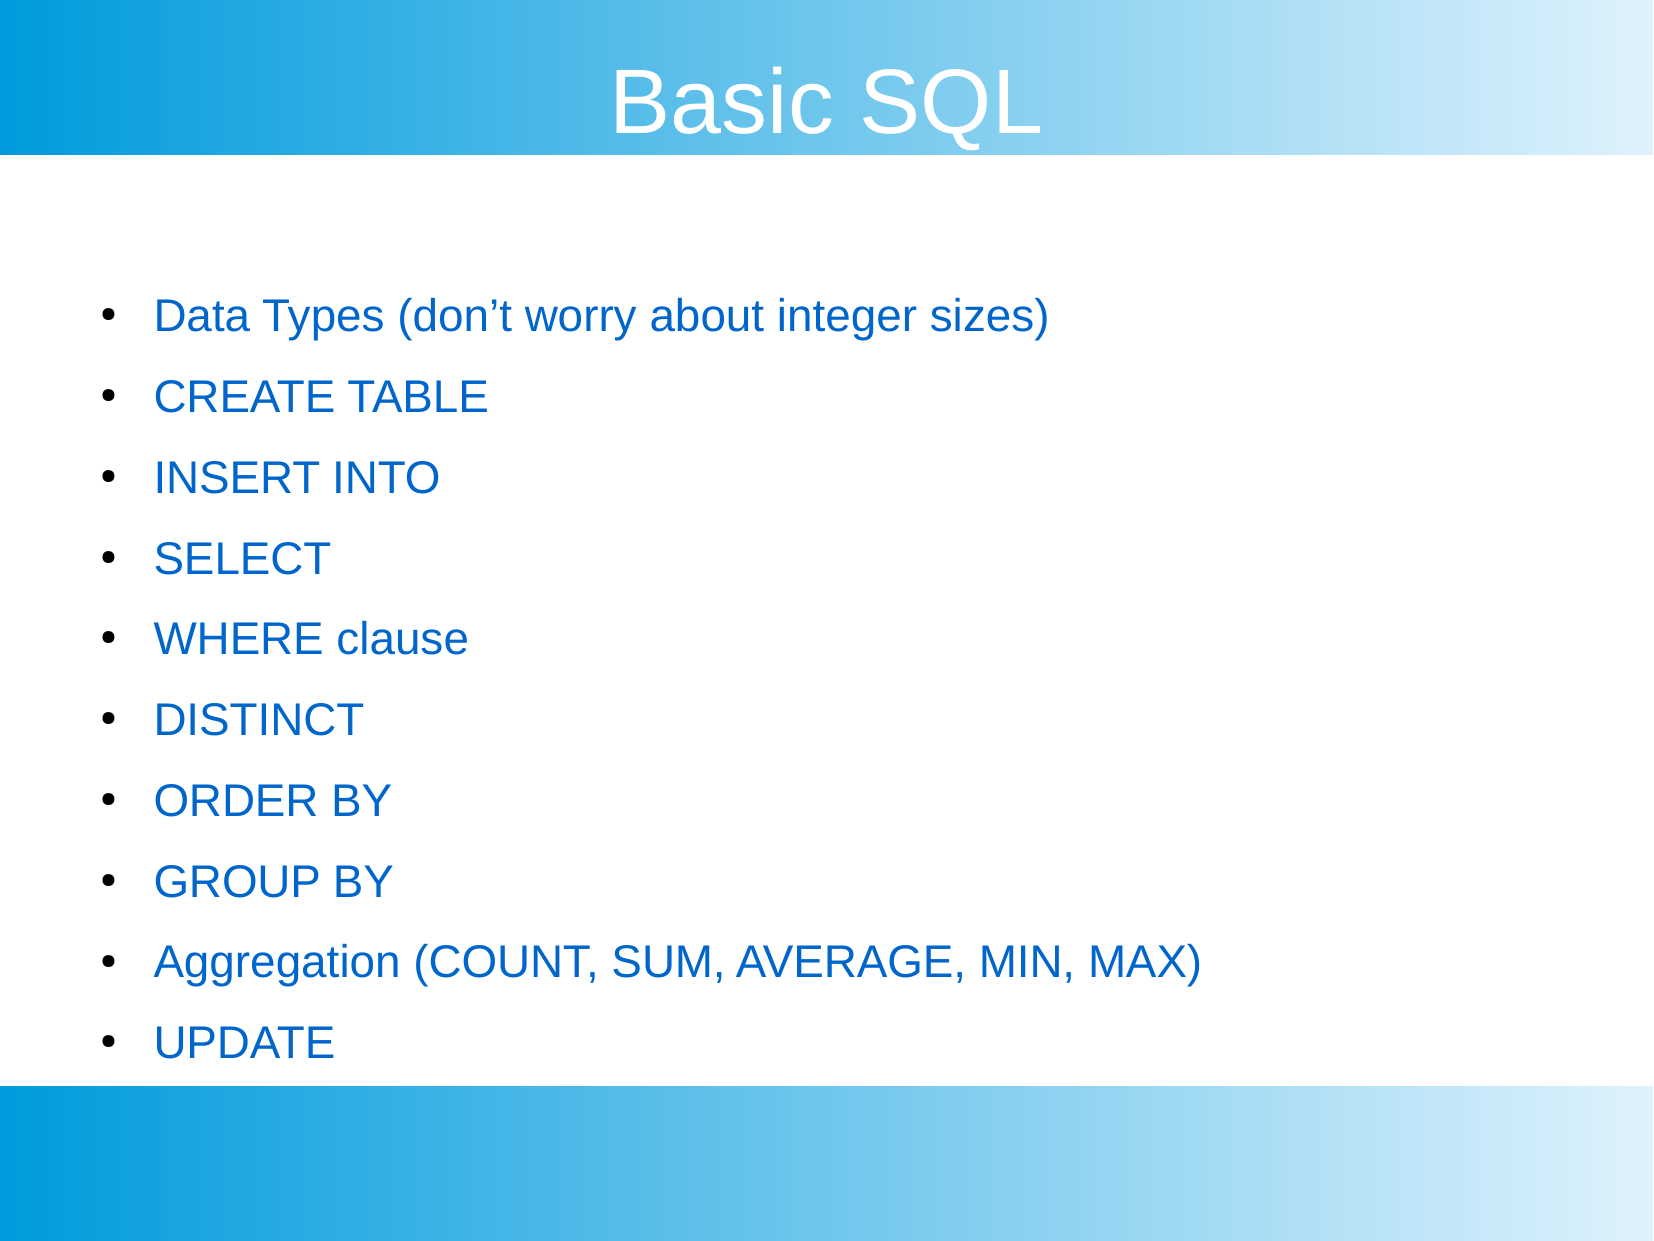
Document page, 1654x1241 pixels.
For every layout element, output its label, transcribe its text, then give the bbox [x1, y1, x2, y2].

list Data Types (don’t worry about integer sizes) CREATE TABLE INSERT INTO SELECT WHERE clause DISTINCT ORDER BY GROUP BY Aggregation (COUNT, SUM, AVERAGE, MIN, MAX) UPDATE [82, 290, 1571, 1010]
title Basic SQL [82, 49, 1571, 155]
